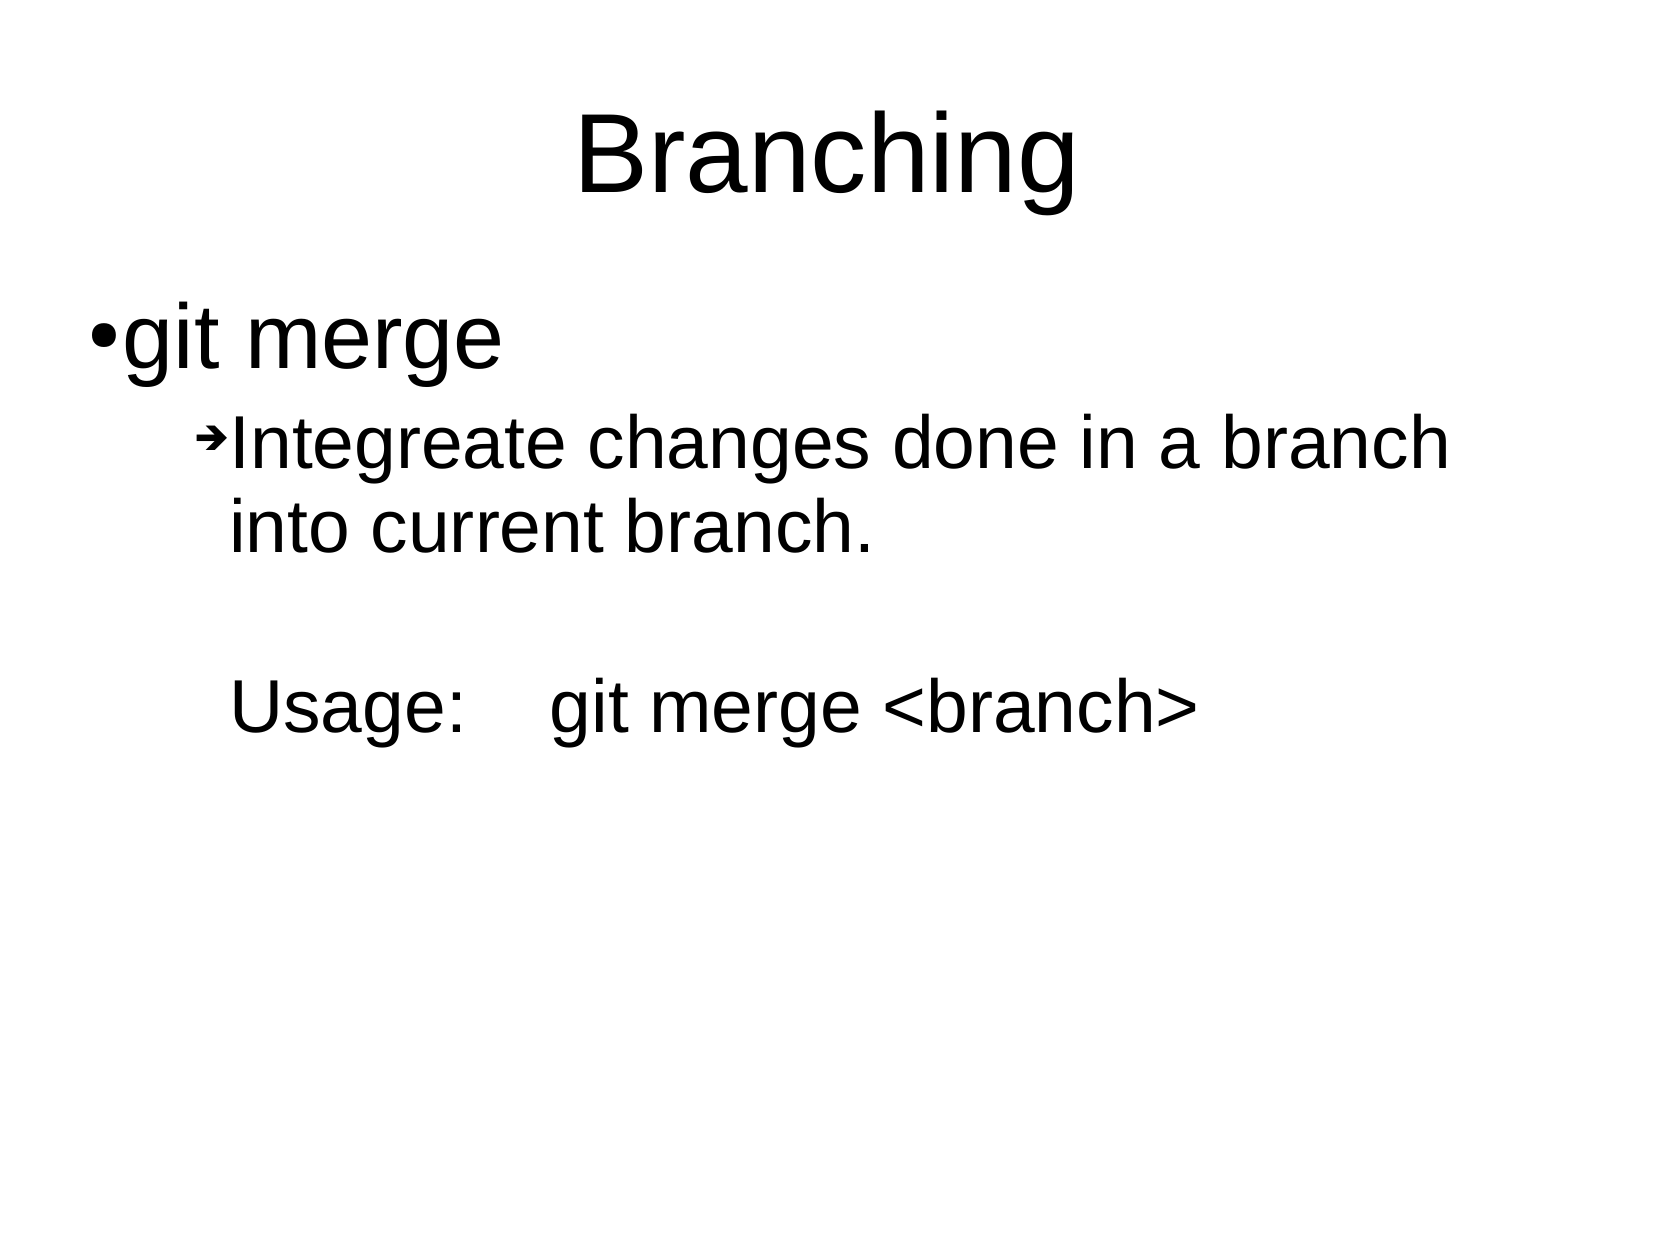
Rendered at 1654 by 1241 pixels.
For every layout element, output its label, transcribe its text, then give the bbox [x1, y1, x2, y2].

list git merge Integreate changes done in a branch into current branch. Usage: git merge <branch> [87, 286, 1576, 1079]
title Branching [82, 49, 1571, 257]
